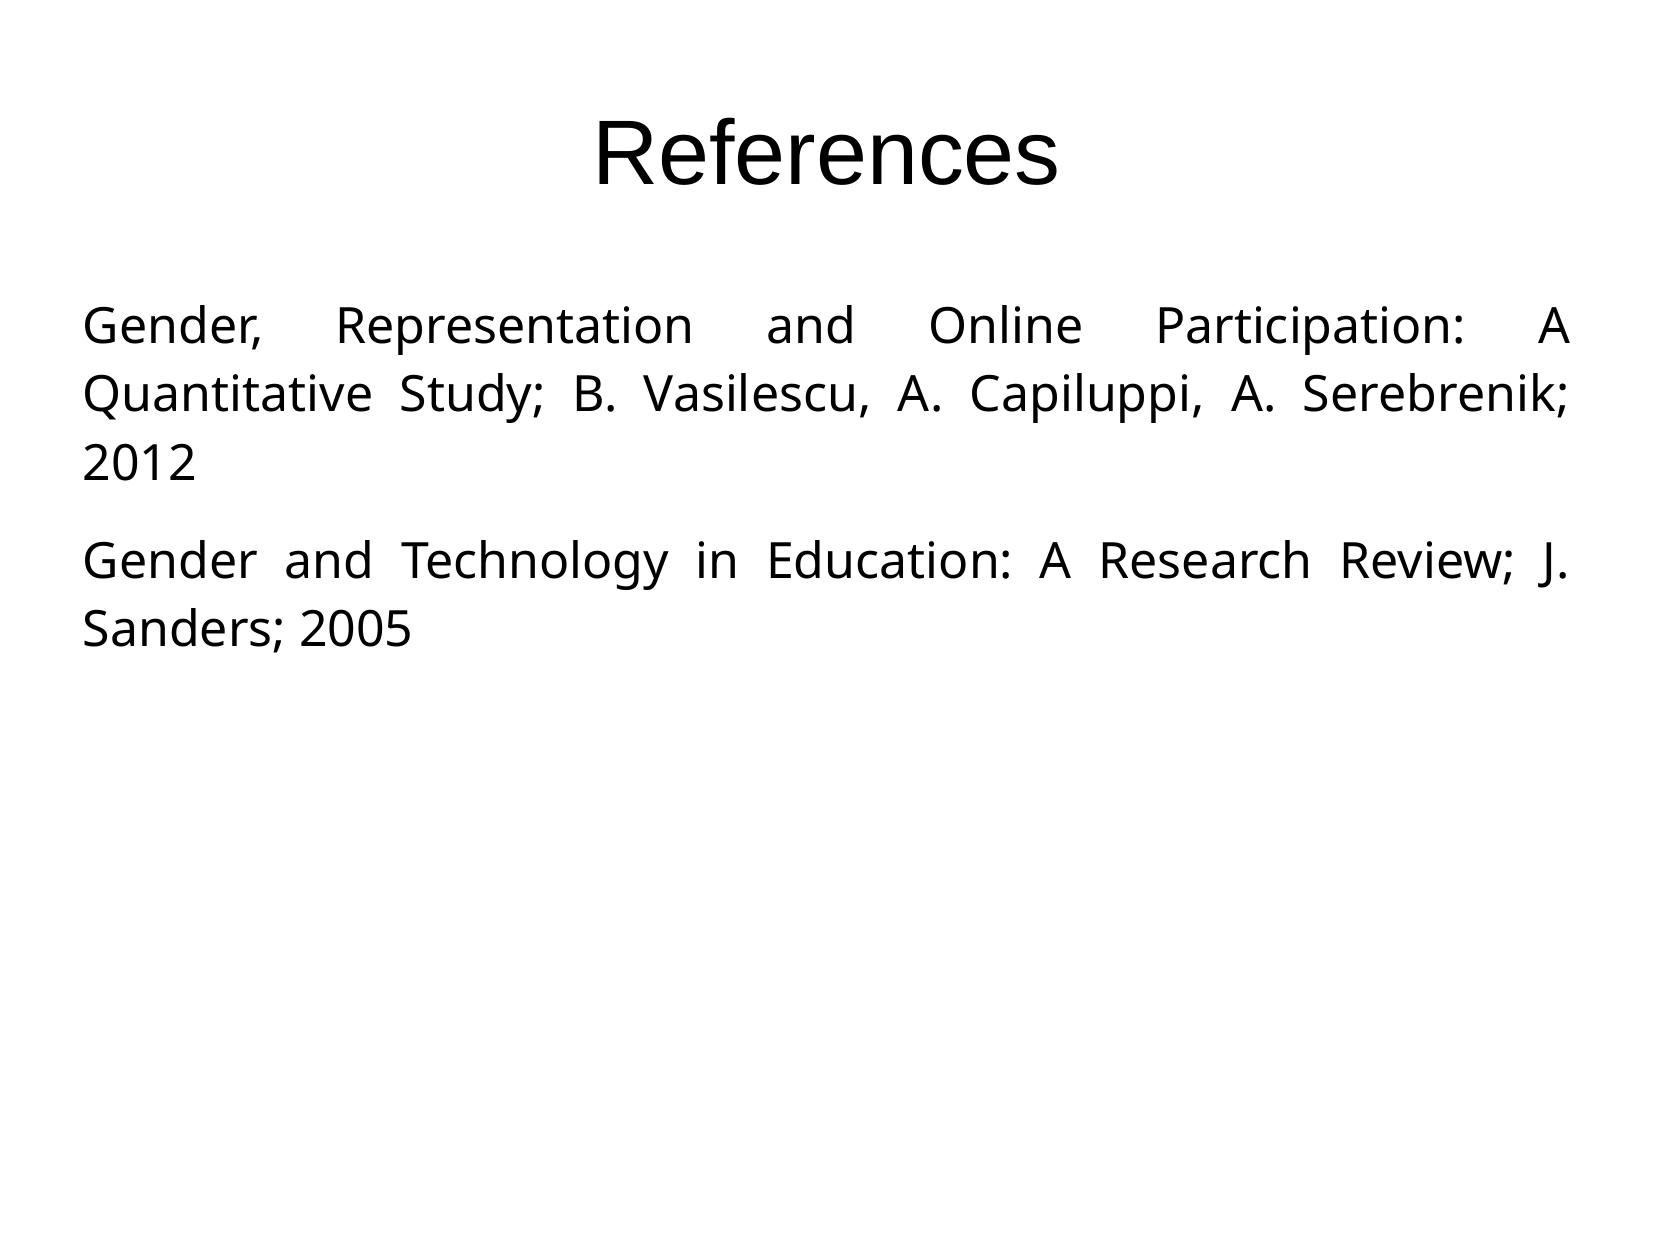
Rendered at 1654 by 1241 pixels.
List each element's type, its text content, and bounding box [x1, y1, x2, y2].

list Gender, Representation and Online Participation: A Quantitative Study; B. Vasilescu, A. Capiluppi, A. Serebrenik; 2012 Gender and Technology in Education: A Research Review; J. Sanders; 2005 [82, 290, 1571, 1010]
title References [82, 49, 1571, 257]
